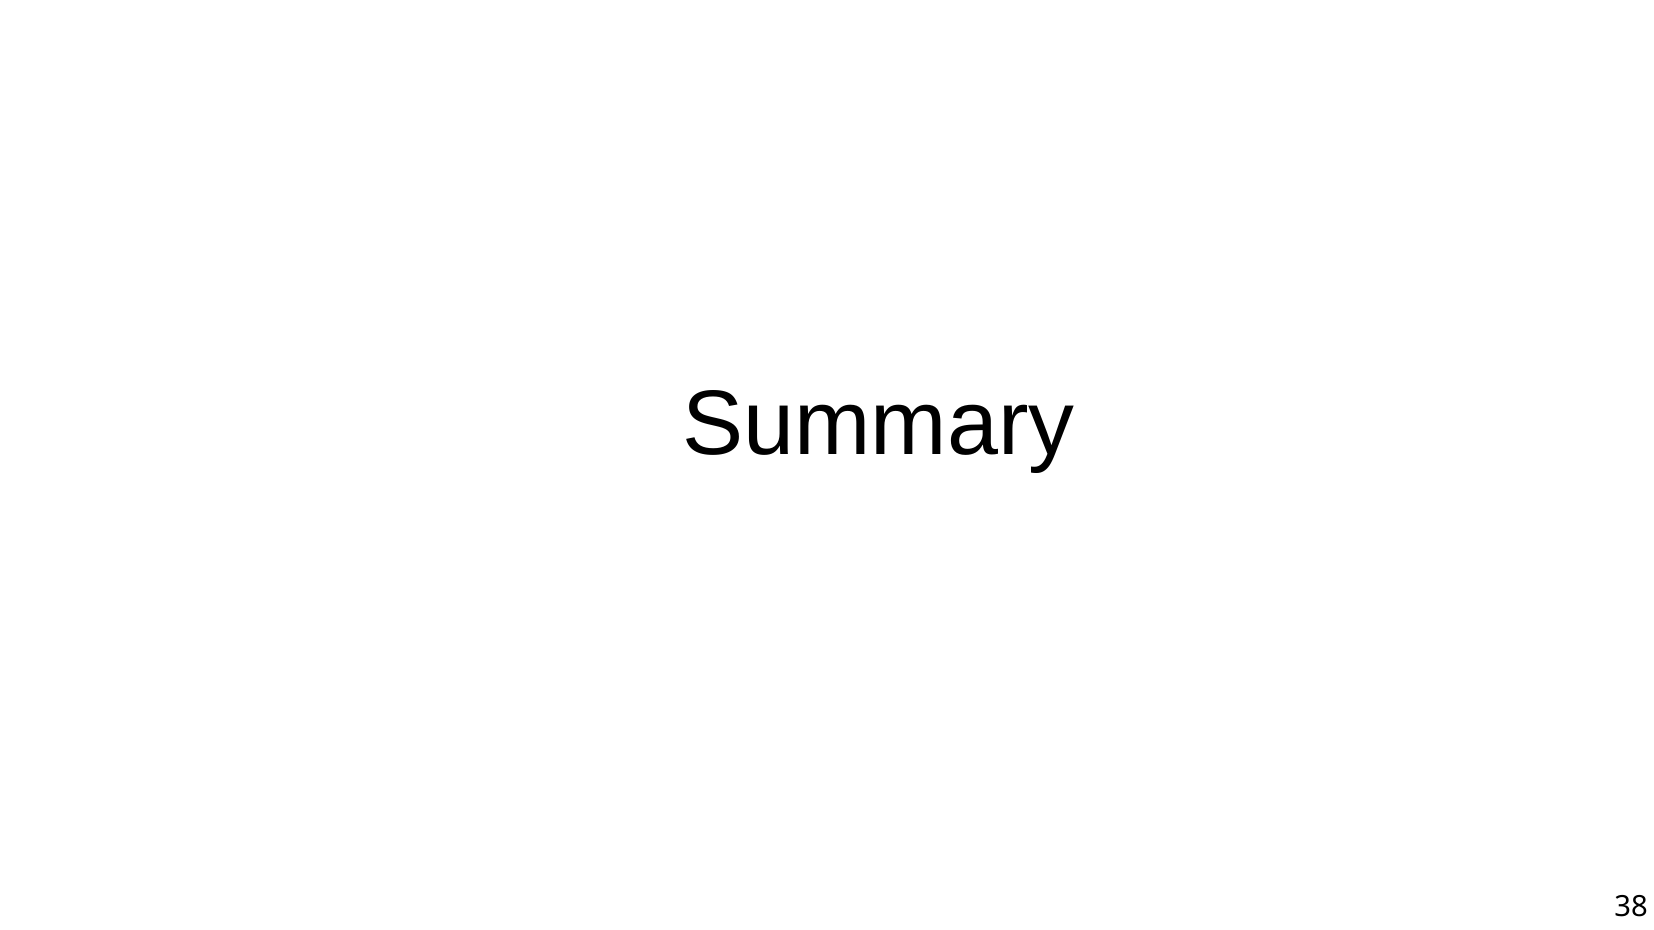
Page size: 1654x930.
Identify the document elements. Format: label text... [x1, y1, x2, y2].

title Summary [134, 344, 1623, 501]
